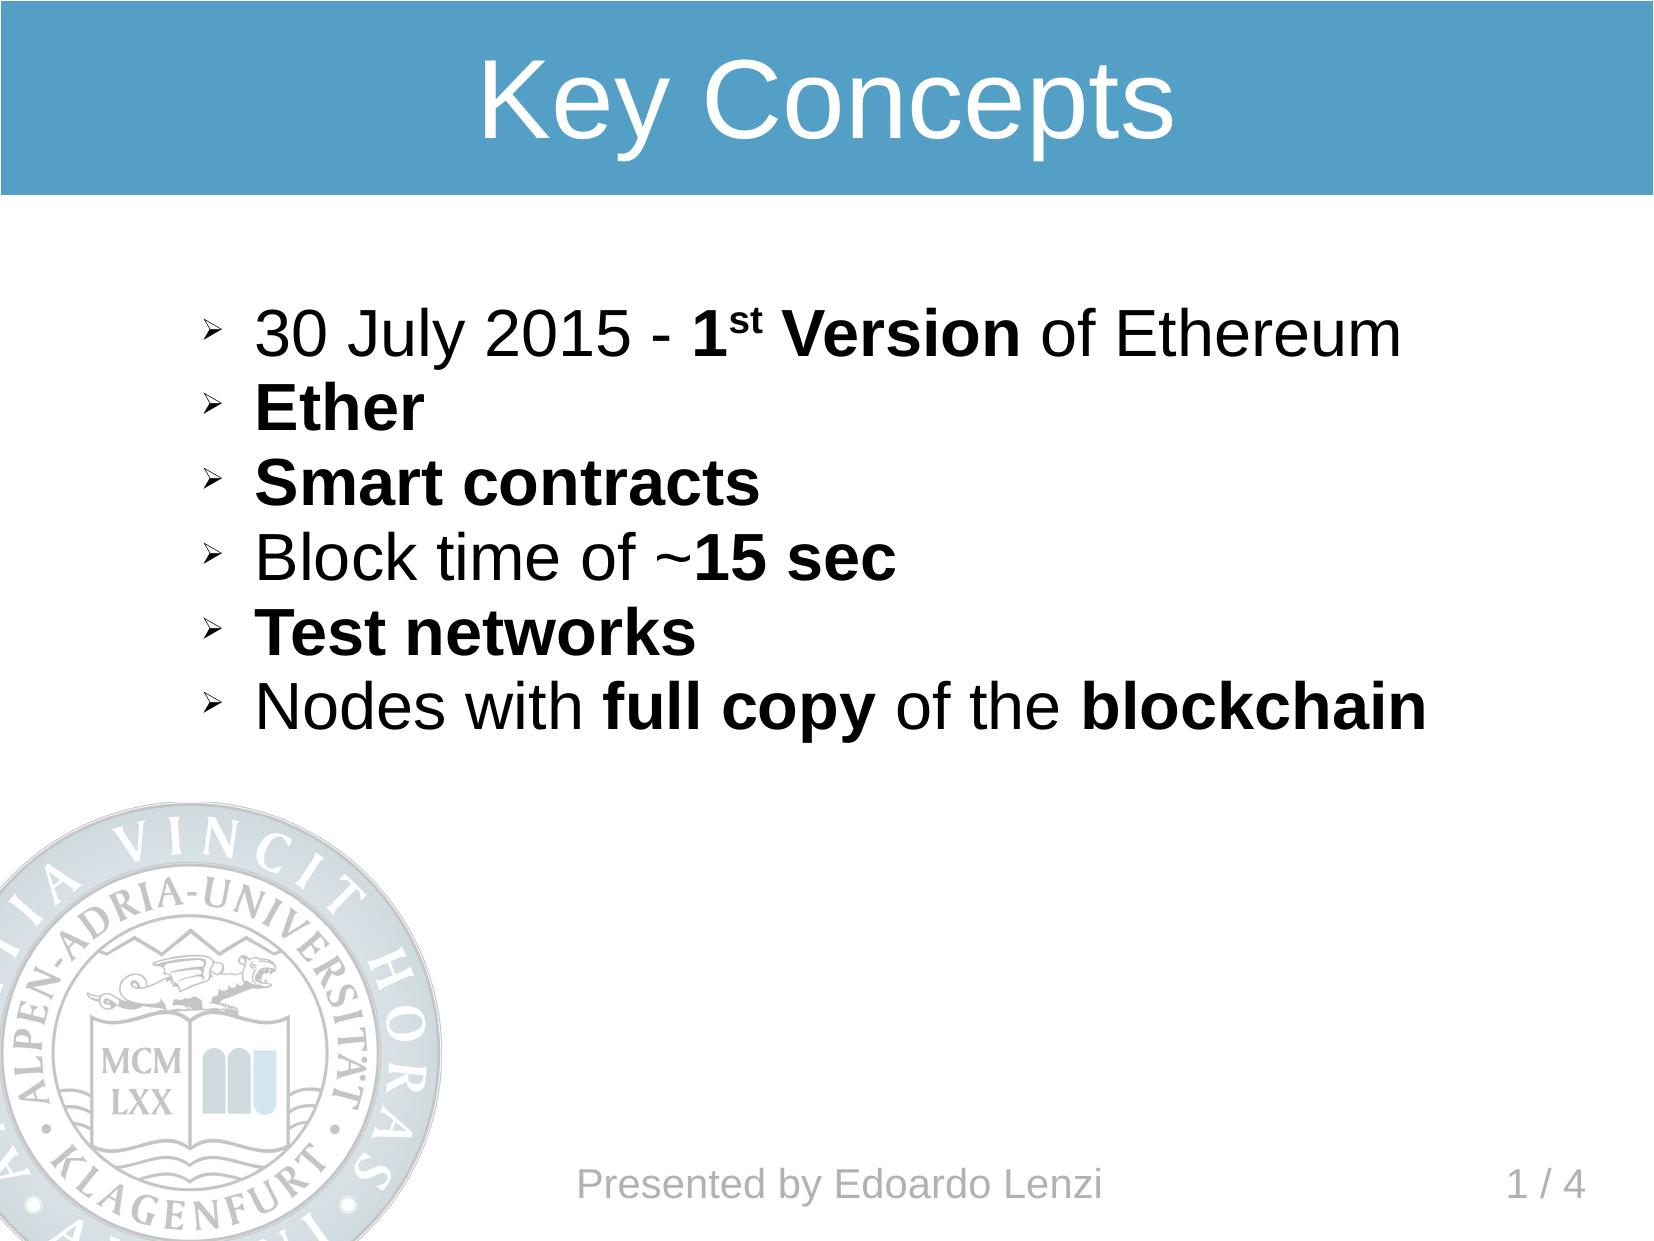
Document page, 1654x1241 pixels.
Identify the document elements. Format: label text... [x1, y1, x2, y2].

text_box [0, 801, 452, 1241]
list Presented by Edoardo Lenzi 1 / 4 [505, 1160, 1654, 1241]
text_box [0, 0, 82, 196]
text_box [1571, 0, 1654, 196]
title Key Concepts [82, 0, 1571, 204]
text_box 30 July 2015 - 1st Version of Ethereum Ether Smart contracts Block time of ~15 sec Test networks Nodes with full copy of the blockchain [200, 257, 1654, 961]
